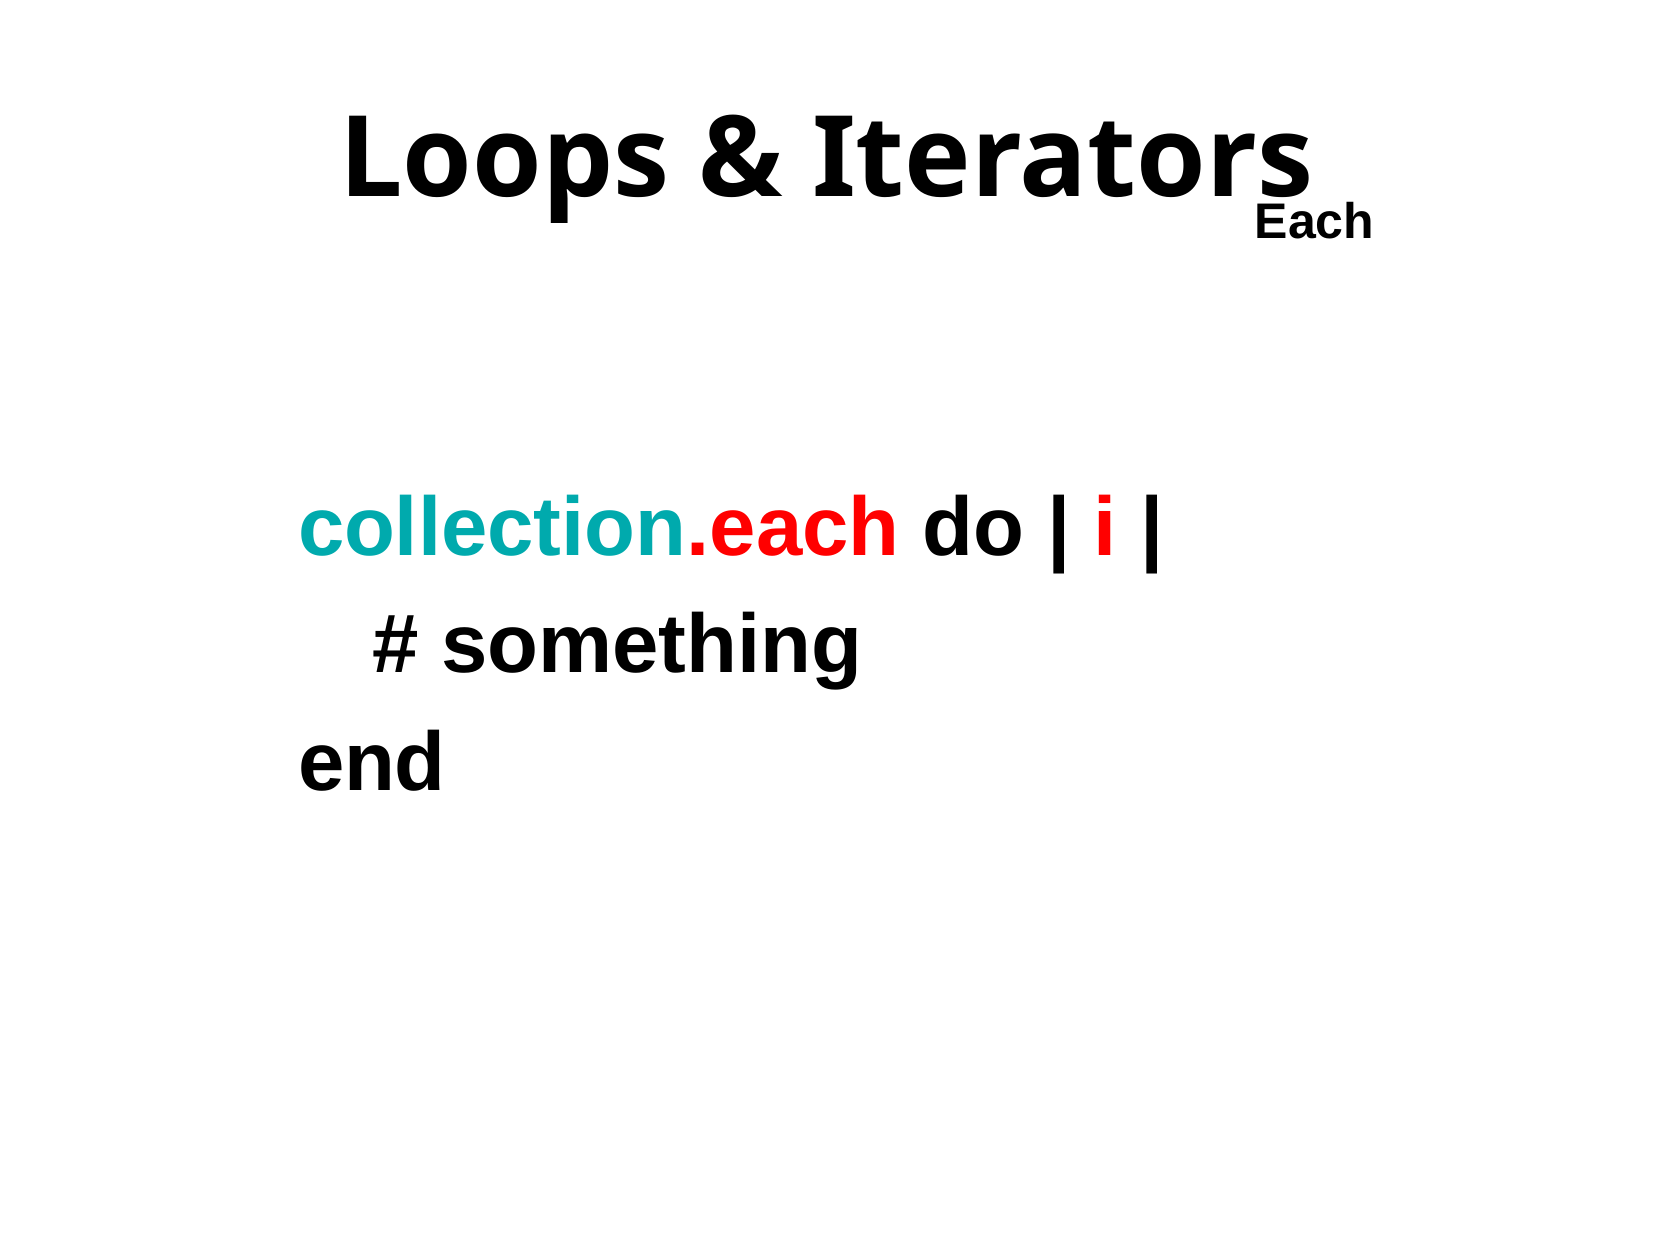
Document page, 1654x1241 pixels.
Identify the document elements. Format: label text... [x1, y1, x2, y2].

text_box Each [1240, 185, 1595, 257]
title Loops & Iterators [82, 49, 1571, 257]
text_box collection.each do | i | # something end [283, 472, 1229, 843]
